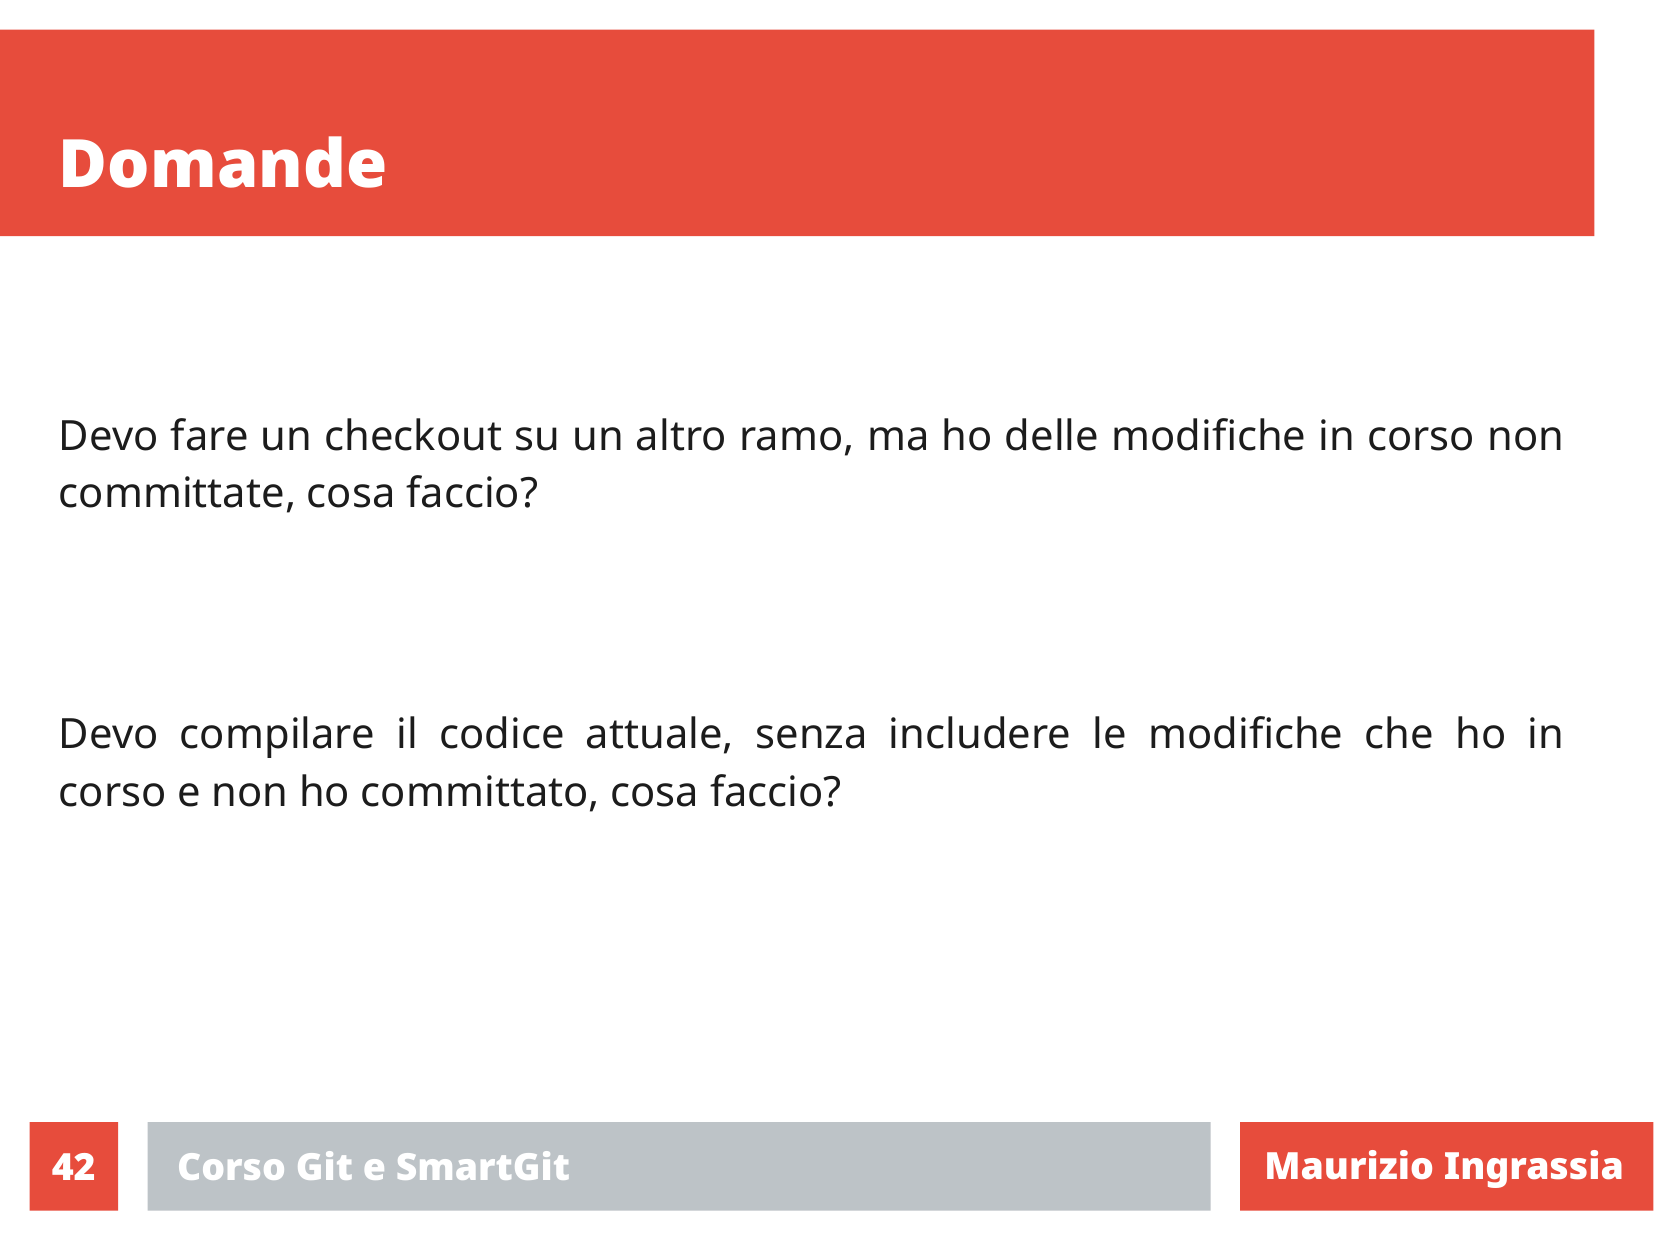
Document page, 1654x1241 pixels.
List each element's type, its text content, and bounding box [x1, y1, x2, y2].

list Devo fare un checkout su un altro ramo, ma ho delle modifiche in corso non committate, cosa faccio? Devo compilare il codice attuale, senza includere le modifiche che ho in corso e non ho committato, cosa faccio? [59, 324, 1565, 1093]
title Domande [59, 59, 1595, 207]
